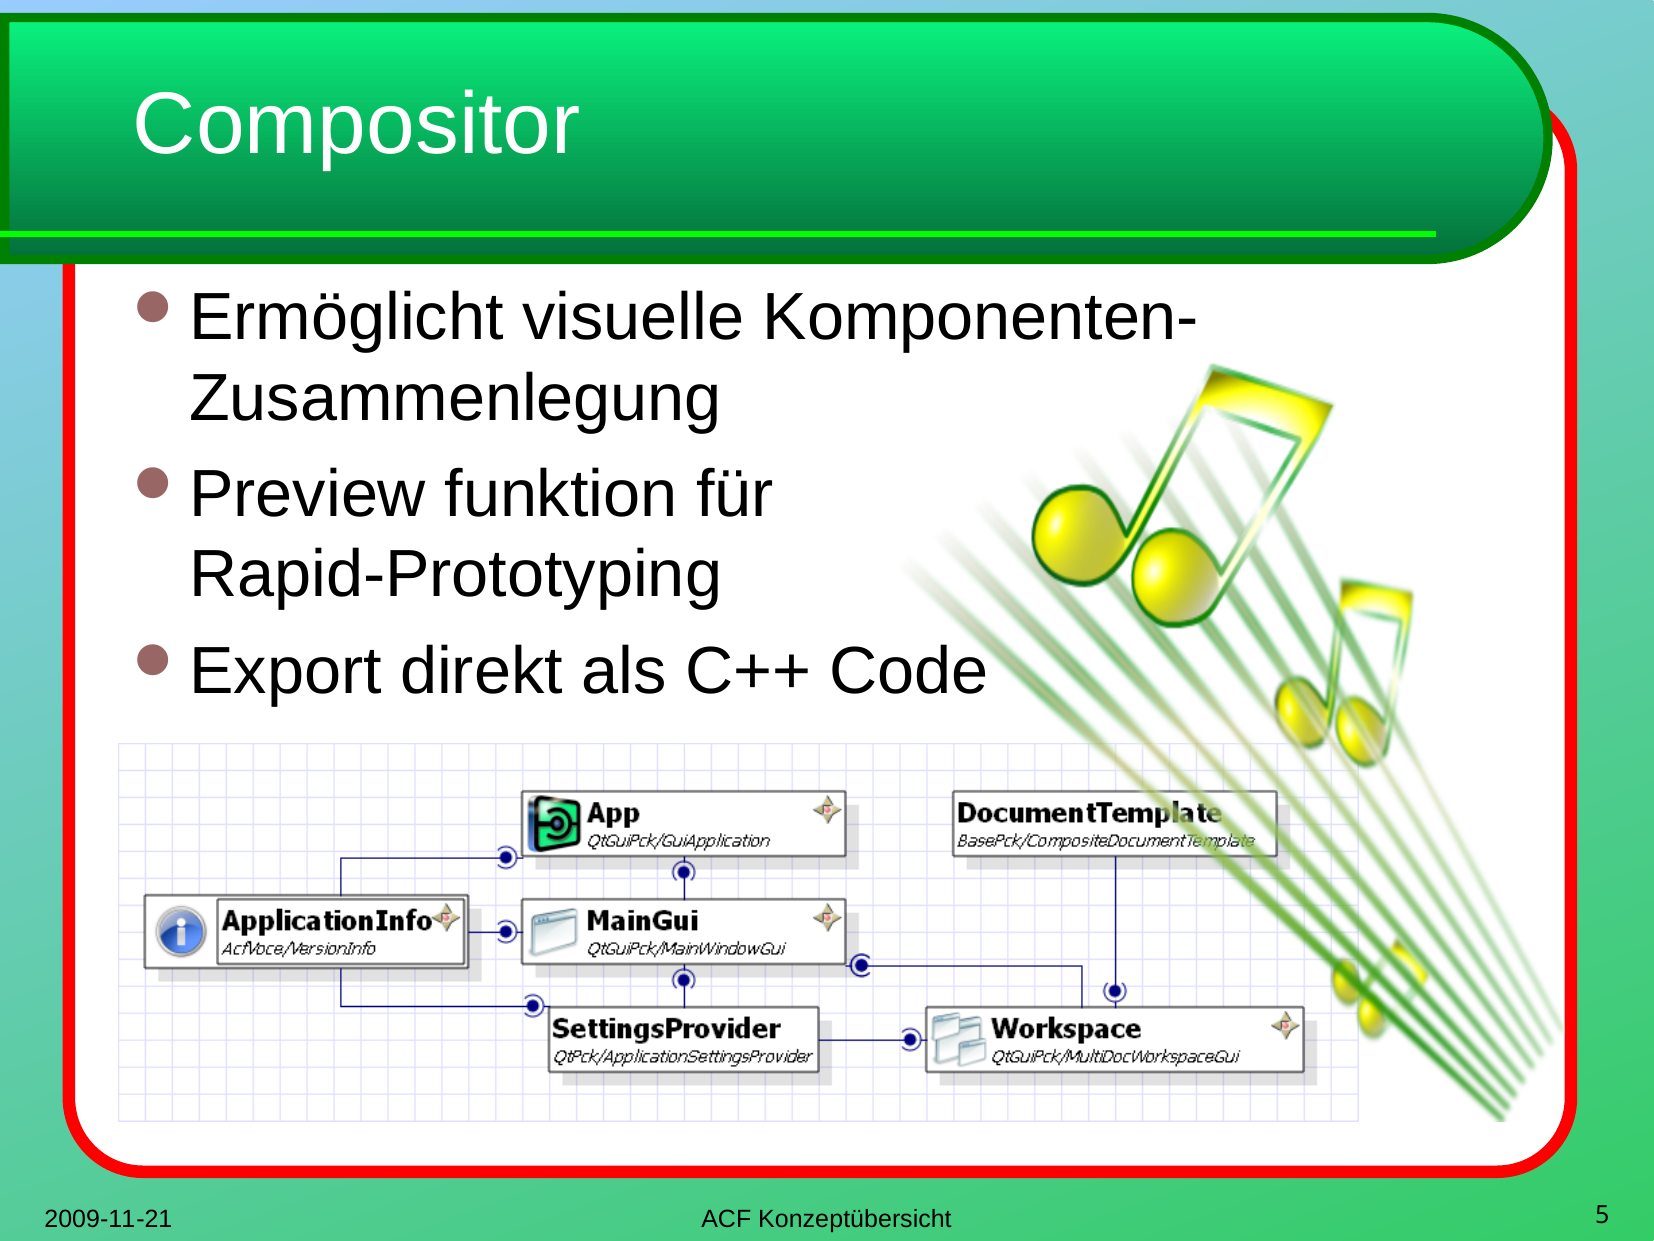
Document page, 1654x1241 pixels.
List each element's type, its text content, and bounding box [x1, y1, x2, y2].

title Compositor [118, 0, 1485, 237]
picture [118, 88, 1565, 1123]
list Ermöglicht visuelle Komponenten- Zusammenlegung Preview funktion für Rapid-Prototyping Export direkt als C++ Code [118, 265, 797, 739]
